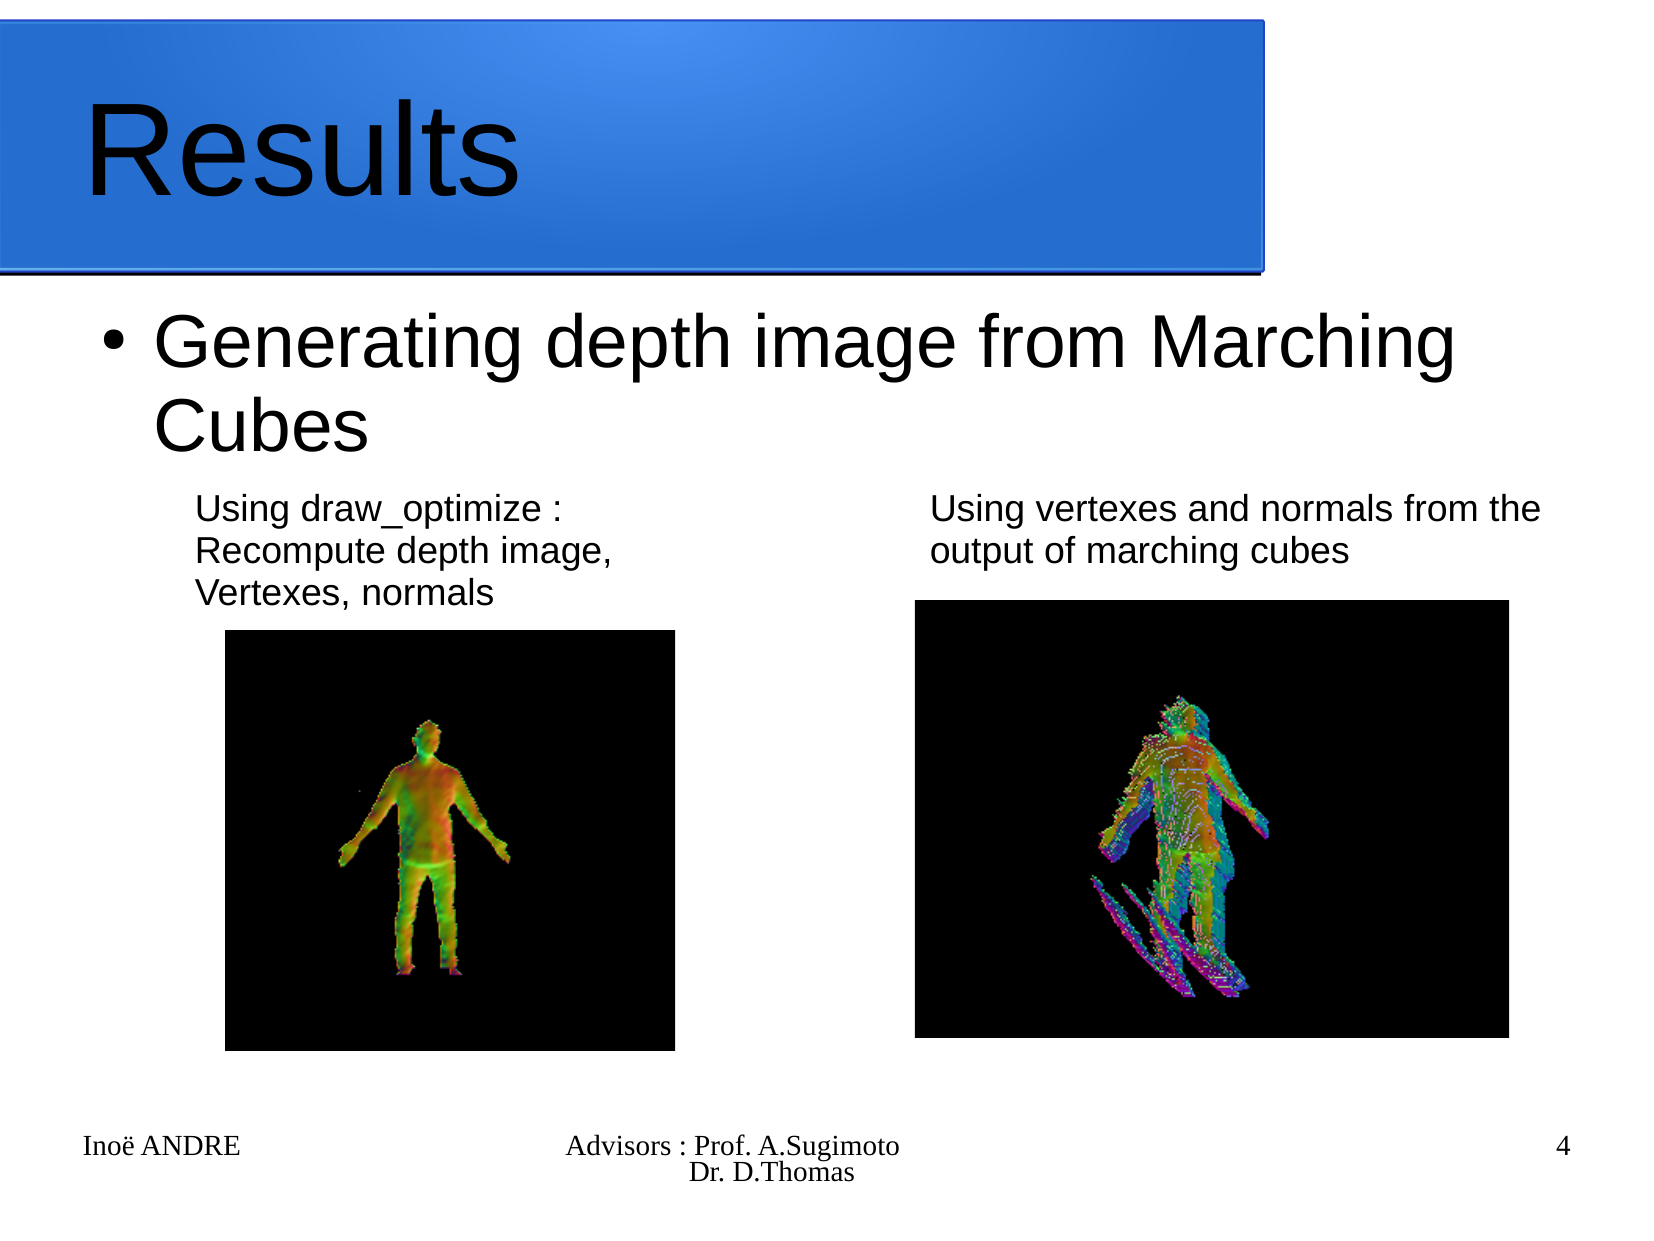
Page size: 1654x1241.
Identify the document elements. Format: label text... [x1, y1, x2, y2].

picture [914, 600, 1510, 1038]
picture [225, 630, 676, 1051]
list Generating depth image from Marching Cubes [82, 299, 1571, 1019]
text_box Using vertexes and normals from the output of marching cubes [915, 480, 1561, 579]
title Results [82, 47, 1235, 252]
text_box Using draw_optimize : Recompute depth image, Vertexes, normals [180, 480, 721, 621]
